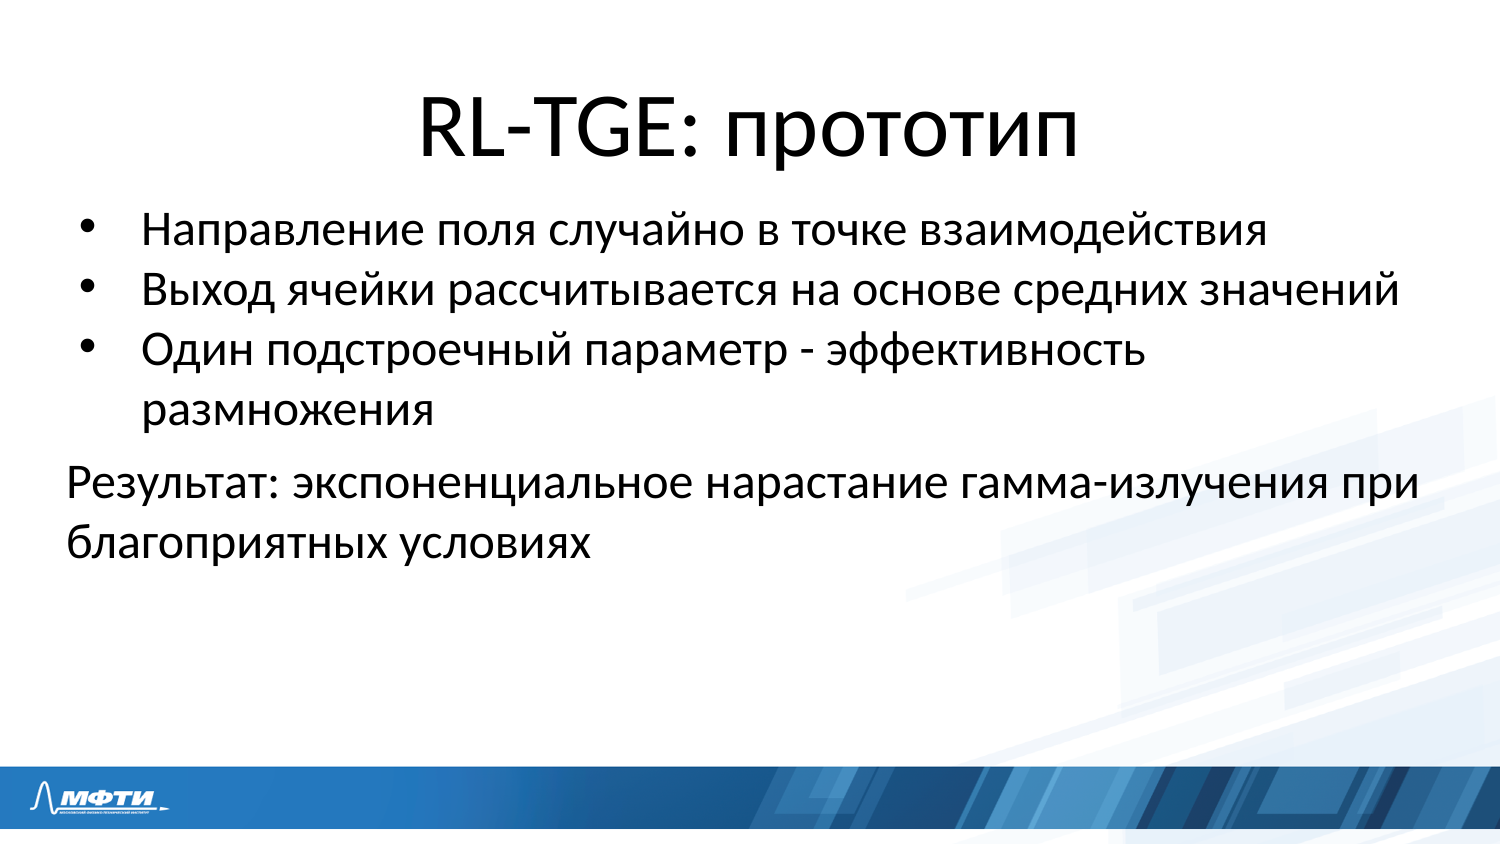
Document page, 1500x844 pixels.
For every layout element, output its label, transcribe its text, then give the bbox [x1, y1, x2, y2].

list Направление поля случайно в точке взаимодействия Выход ячейки рассчитывается на основе средних значений Один подстроечный параметр - эффективность размножения Результат: экспоненциальное нарастание гамма-излучения при благоприятных условиях [51, 180, 1449, 698]
title RL-TGE: прототип [51, 72, 1449, 167]
picture [0, 0, 1500, 844]
